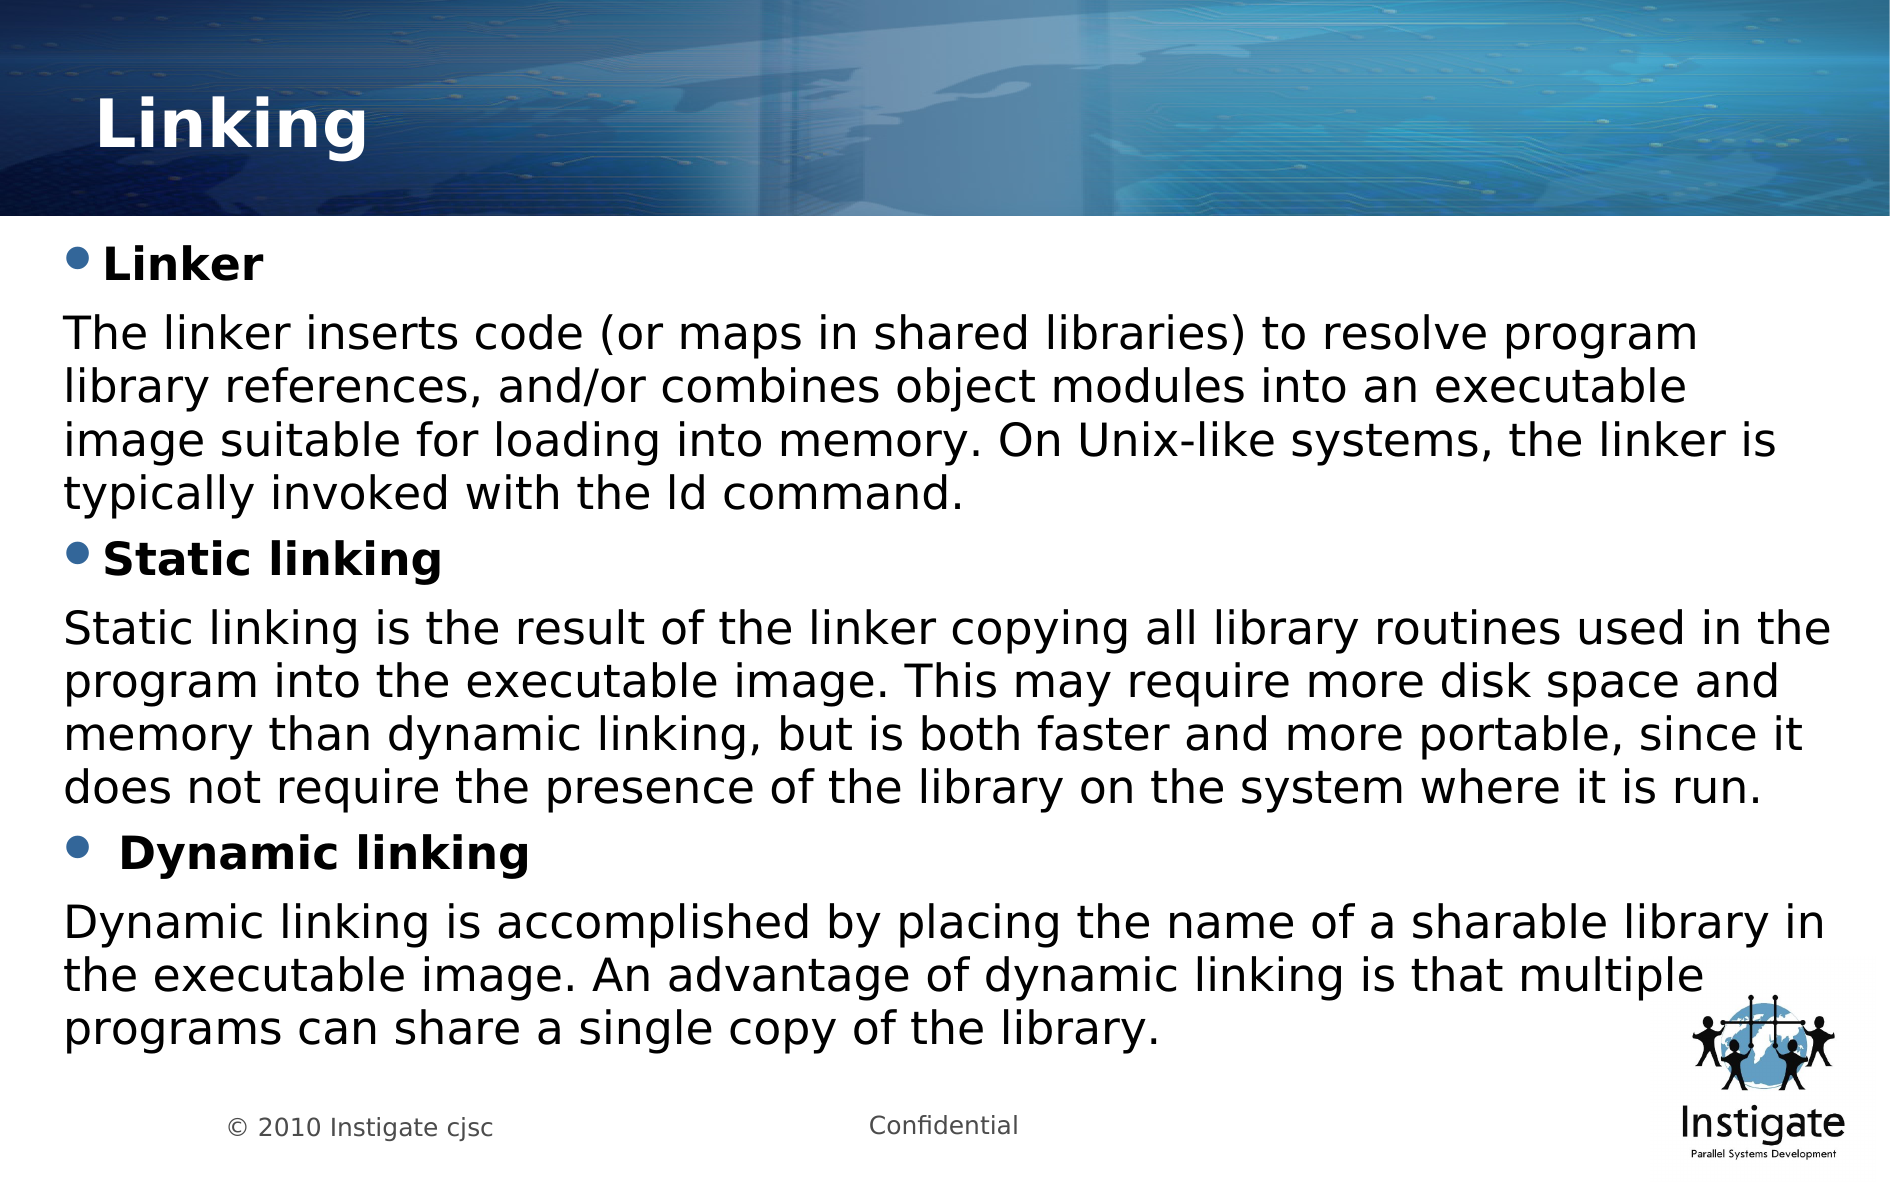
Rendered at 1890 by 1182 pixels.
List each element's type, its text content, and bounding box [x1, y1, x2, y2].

picture [0, 0, 1890, 216]
title Linking [94, 47, 1793, 217]
picture [1650, 956, 1876, 1182]
list Linker The linker inserts code (or maps in shared libraries) to resolve program library references, and/or combines object modules into an executable image suitable for loading into memory. On Unix-like systems, the linker is typically invoked with the ld command. Static linking Static linking is the result of the linker copying all library routines used in the program into the executable image. This may require more disk space and memory than dynamic linking, but is both faster and more portable, since it does not require the presence of the library on the system where it is run. Dynamic linking Dynamic linking is accomplished by placing the name of a sharable library in the executable image. An advantage of dynamic linking is that multiple programs can share a single copy of the library. [63, 242, 1835, 1068]
